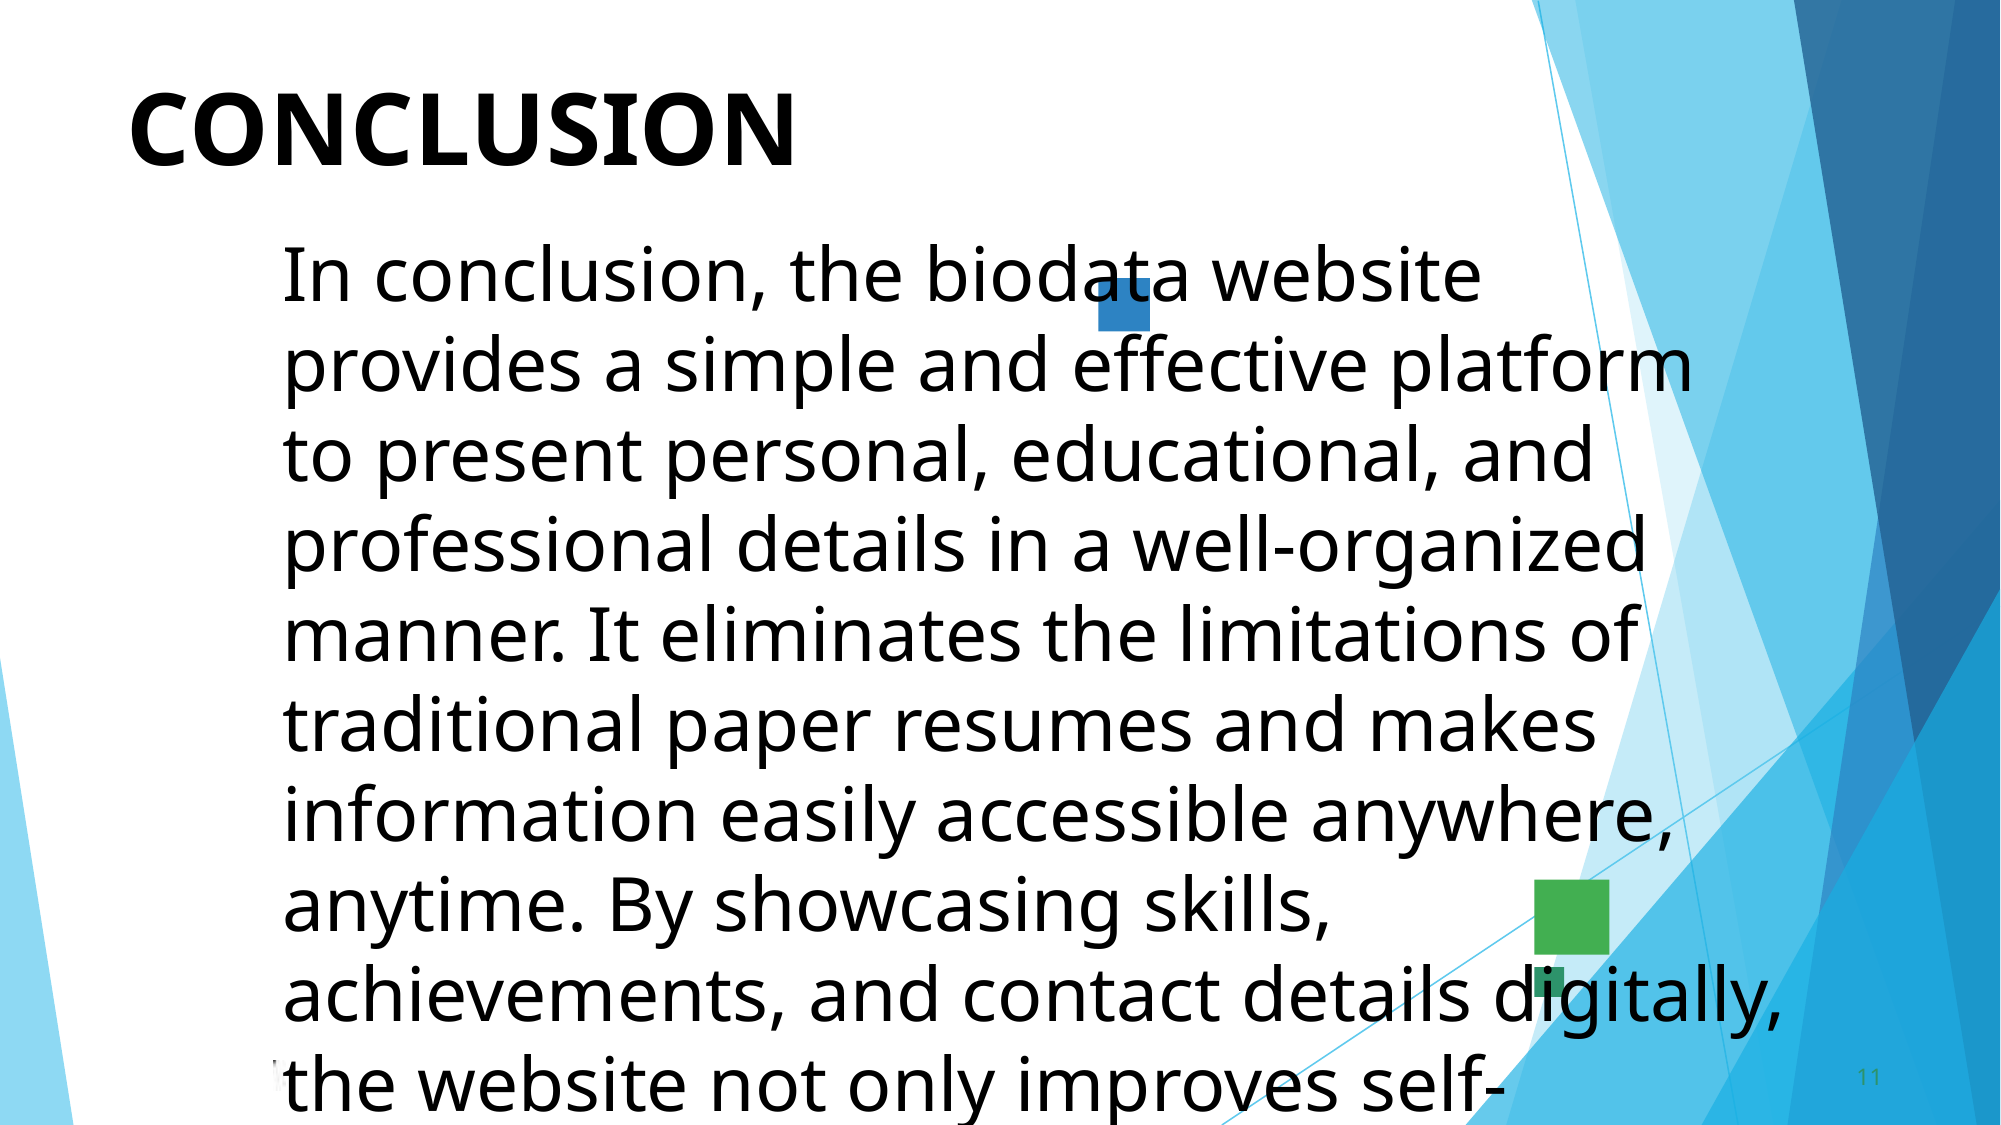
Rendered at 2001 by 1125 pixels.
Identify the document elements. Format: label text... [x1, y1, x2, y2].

text_box In conclusion, the biodata website provides a simple and effective platform to present personal, educational, and professional details in a well-organized manner. It eliminates the limitations of traditional paper resumes and makes information easily accessible anywhere, anytime. By showcasing skills, achievements, and contact details digitally, the website not only improves self-presentation but also creates a professional online presence for future opportunities. [268, 219, 1803, 1125]
title CONCLUSION [123, 63, 876, 185]
text_box 11 [1850, 1062, 1887, 1094]
